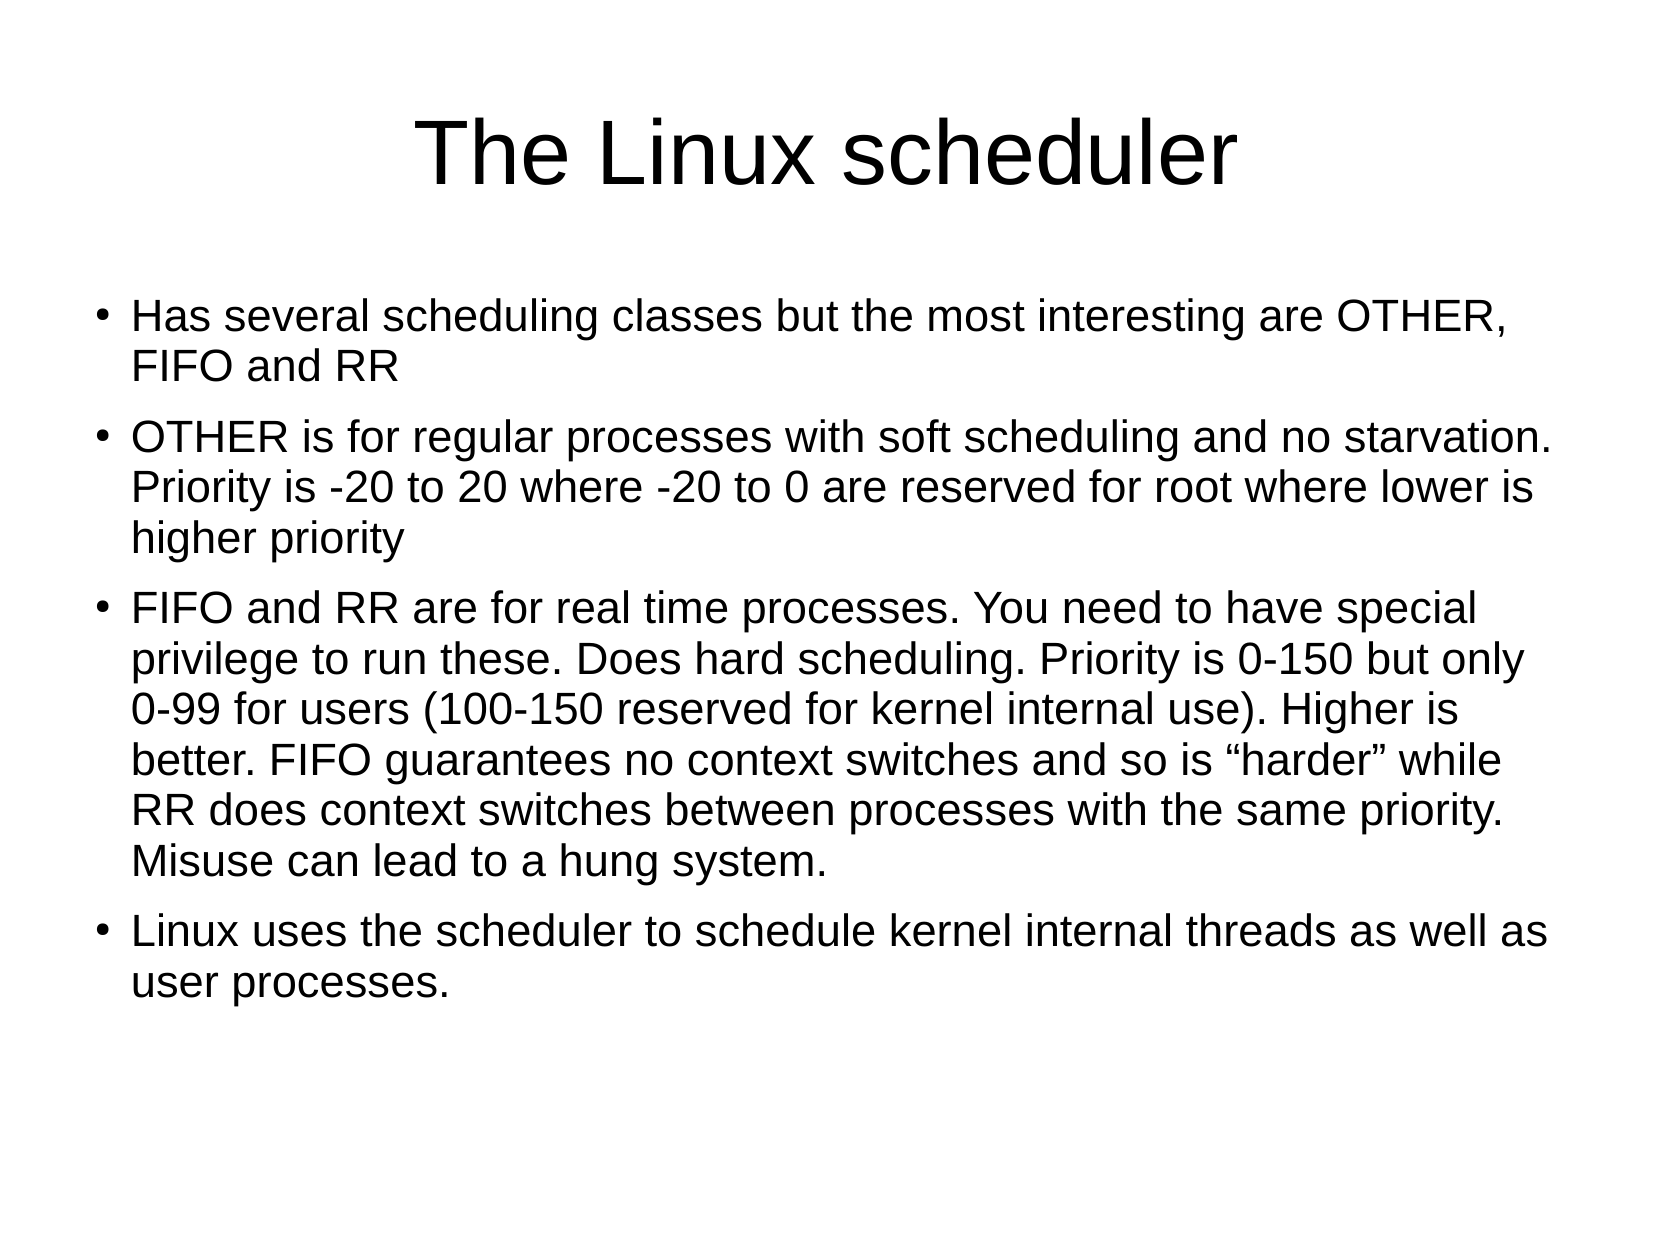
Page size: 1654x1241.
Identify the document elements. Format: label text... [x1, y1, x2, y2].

title The Linux scheduler [82, 49, 1571, 257]
list Has several scheduling classes but the most interesting are OTHER, FIFO and RR OTHER is for regular processes with soft scheduling and no starvation. Priority is -20 to 20 where -20 to 0 are reserved for root where lower is higher priority FIFO and RR are for real time processes. You need to have special privilege to run these. Does hard scheduling. Priority is 0-150 but only 0-99 for users (100-150 reserved for kernel internal use). Higher is better. FIFO guarantees no context switches and so is “harder” while RR does context switches between processes with the same priority. Misuse can lead to a hung system. Linux uses the scheduler to schedule kernel internal threads as well as user processes. [82, 290, 1571, 1010]
